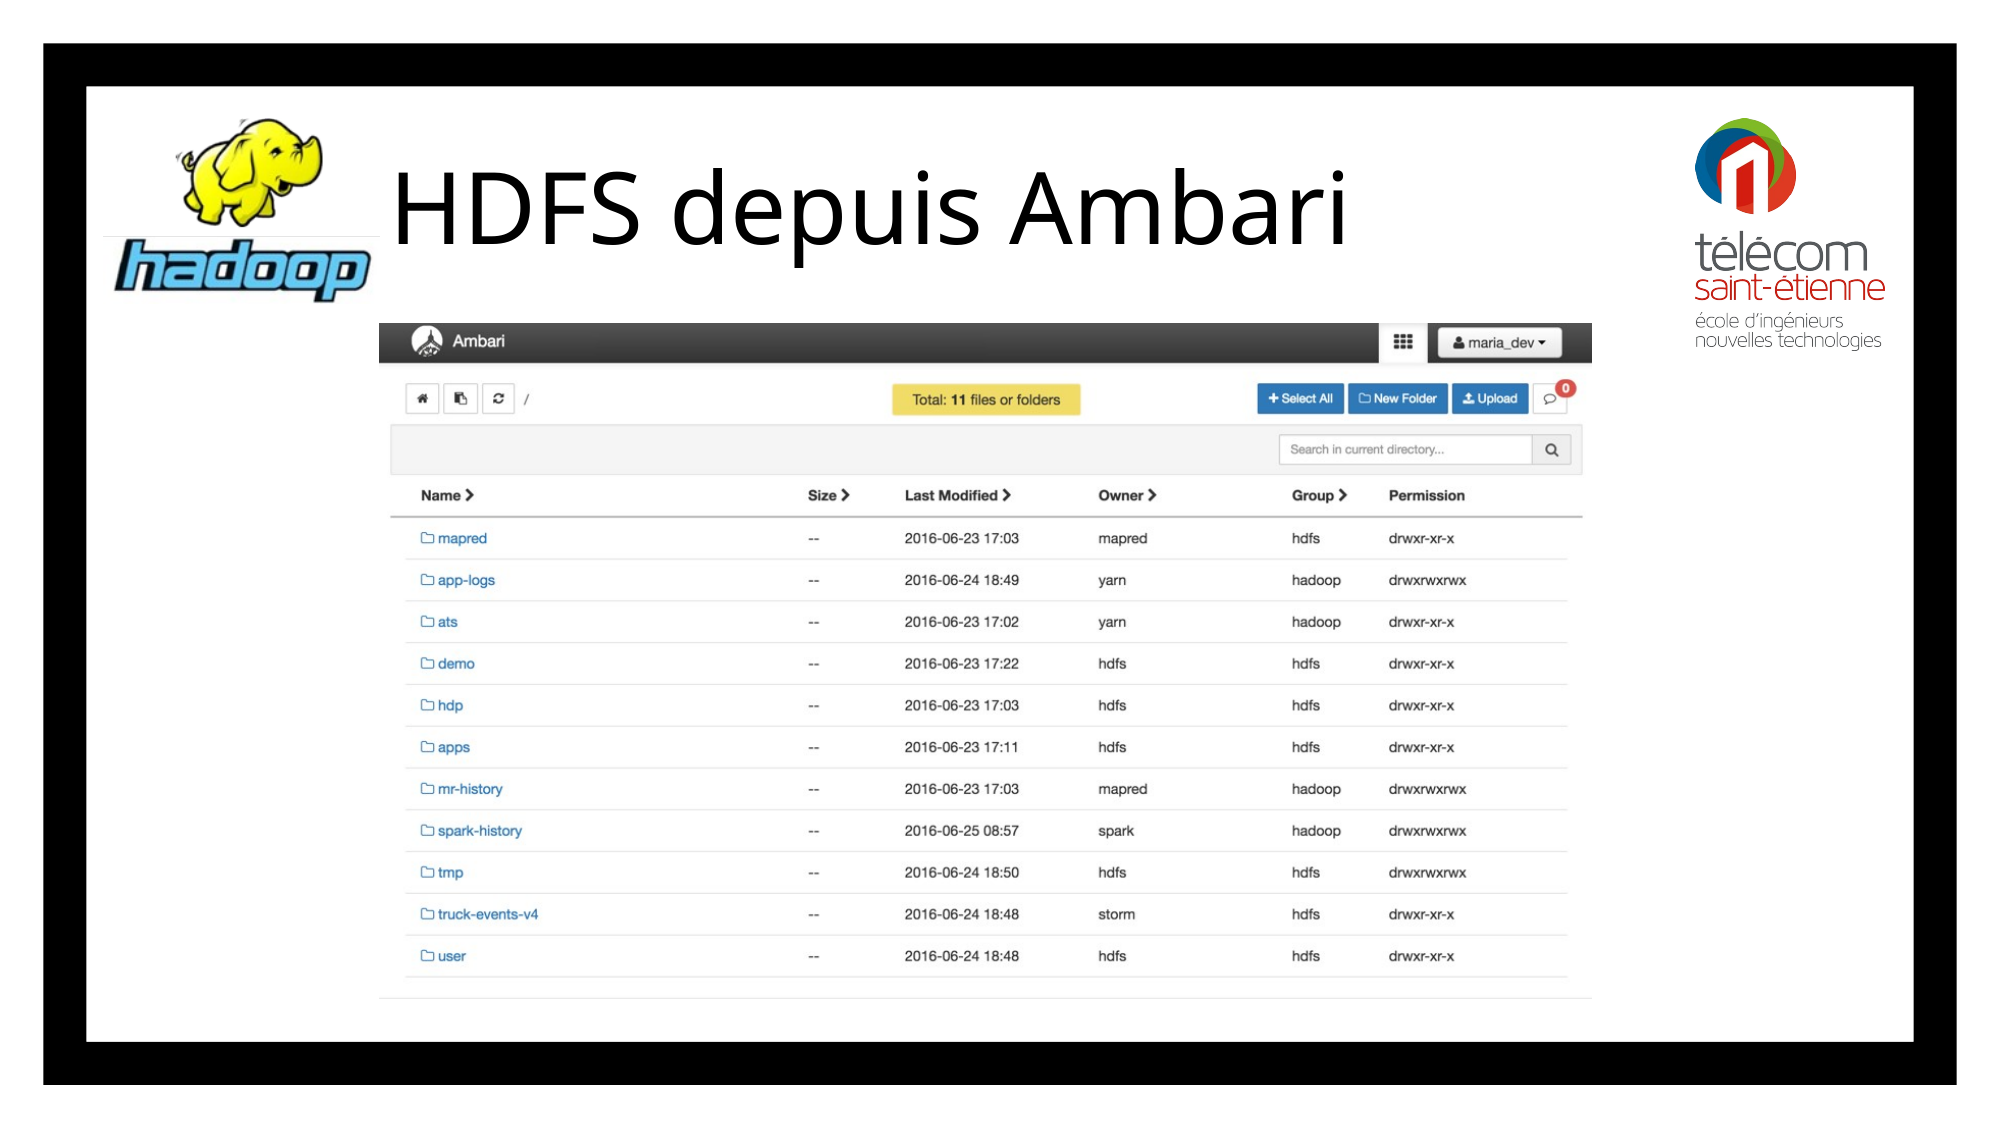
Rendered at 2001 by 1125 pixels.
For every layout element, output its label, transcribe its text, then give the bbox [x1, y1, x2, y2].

title HDFS depuis Ambari [380, 138, 1849, 304]
picture [103, 118, 380, 305]
picture [1695, 118, 1885, 351]
picture [1715, 134, 1730, 138]
picture [379, 323, 1592, 1000]
